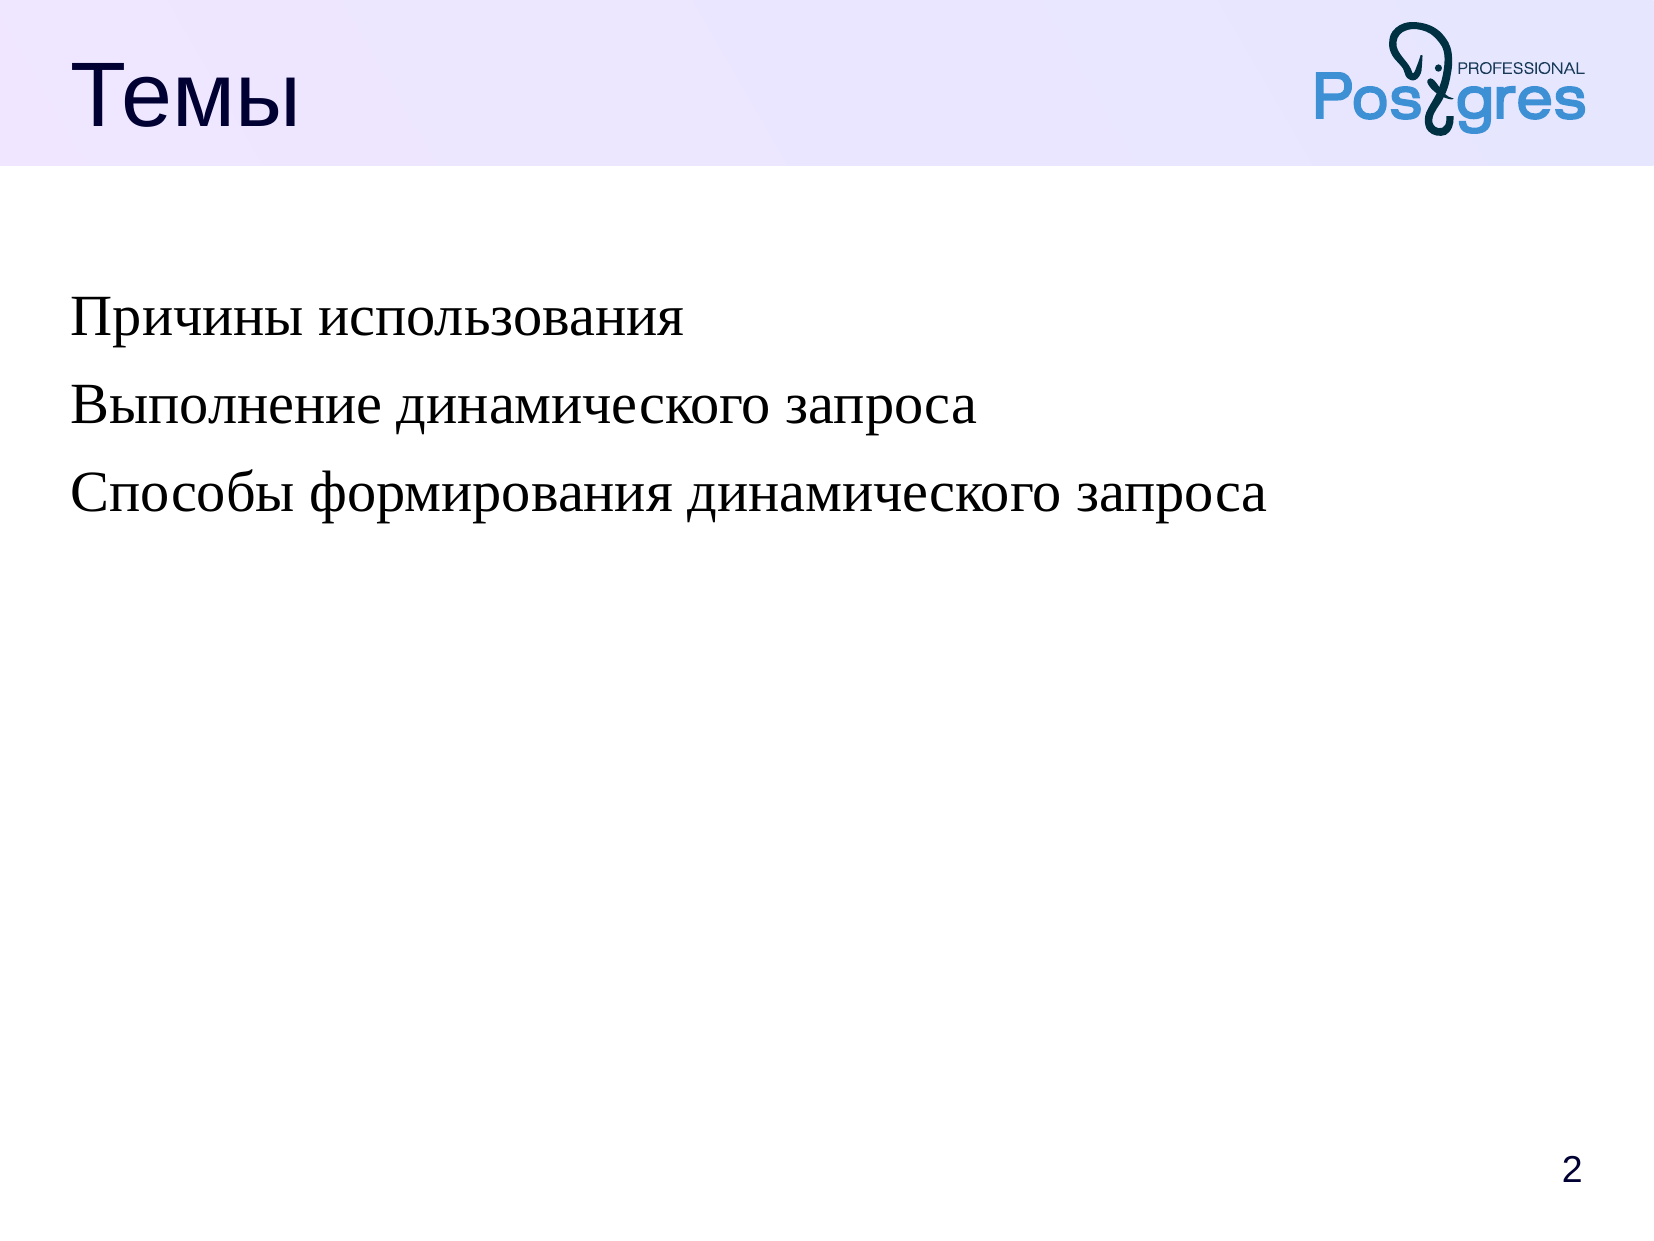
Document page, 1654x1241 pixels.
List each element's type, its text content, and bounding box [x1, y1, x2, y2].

list Причины использования Выполнение динамического запроса Способы формирования динамического запроса [70, 283, 1583, 1141]
title Темы [70, 43, 1241, 147]
